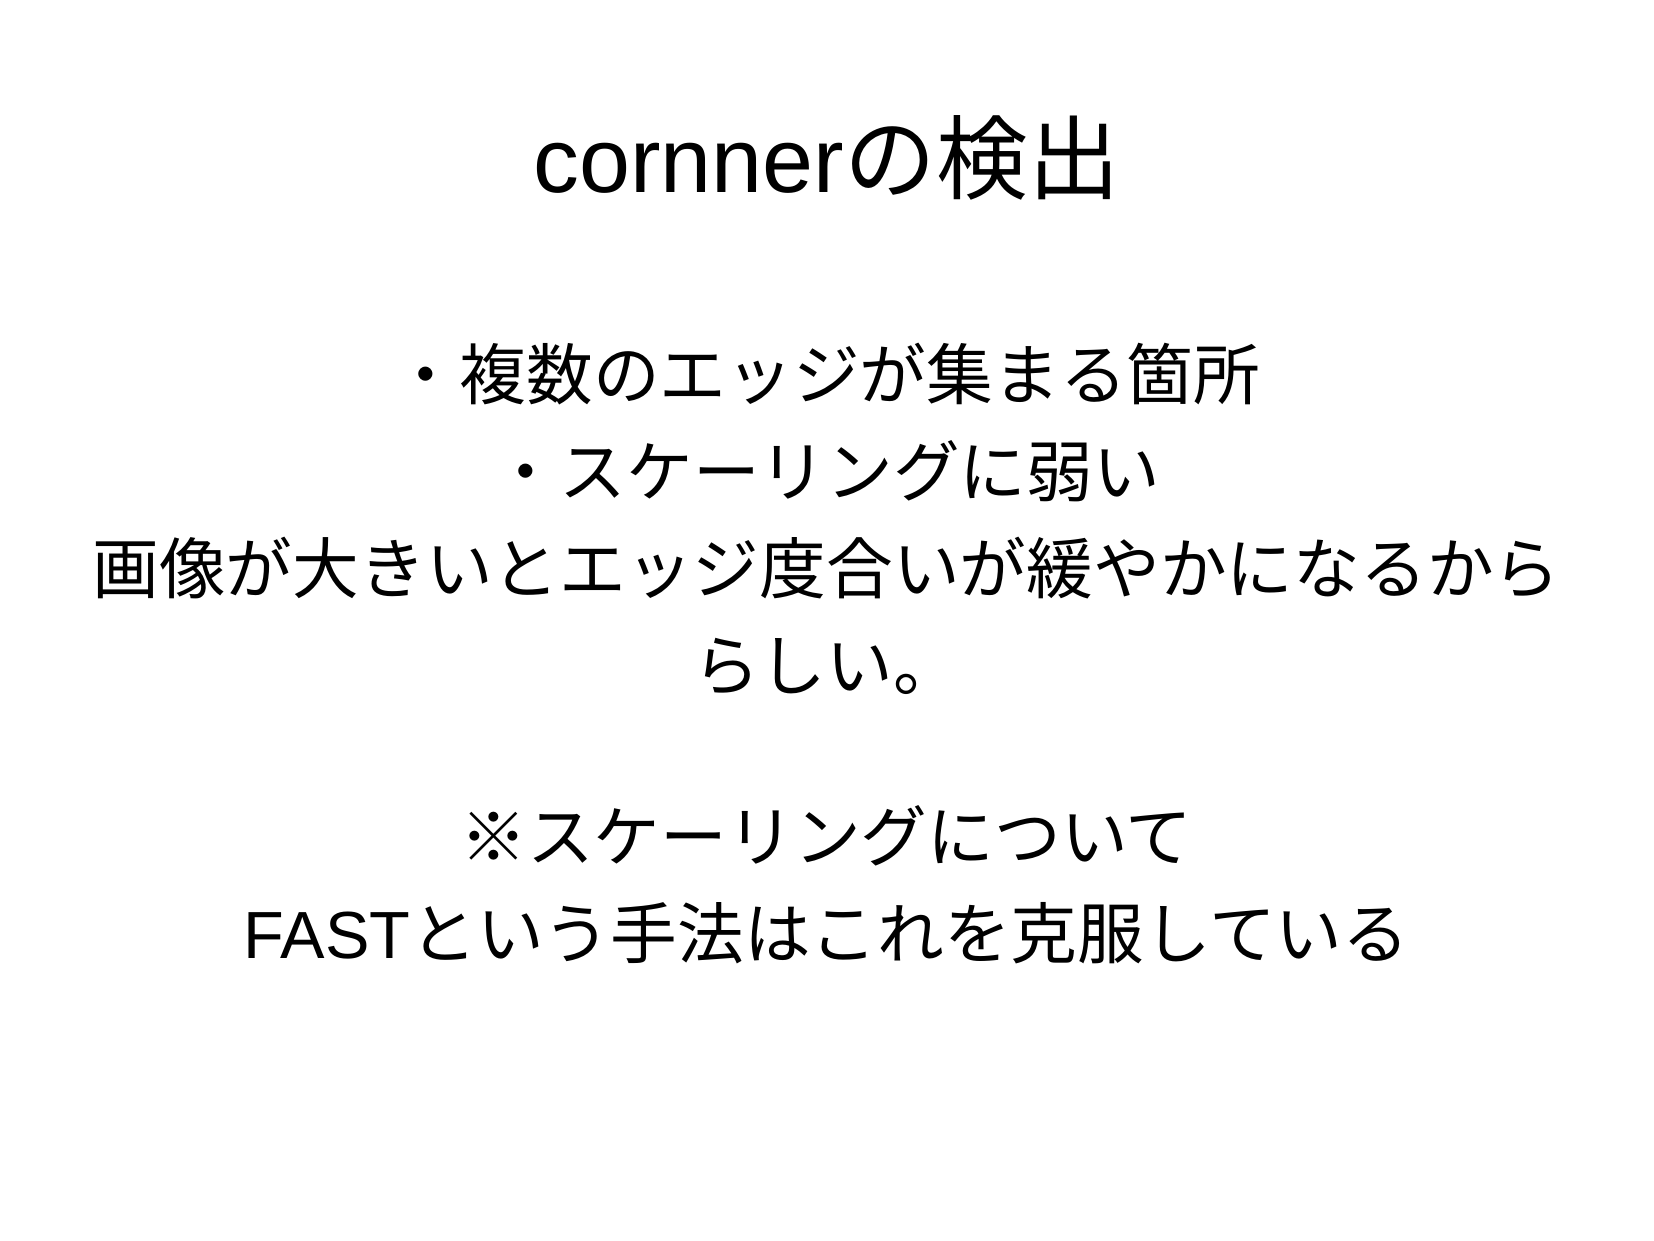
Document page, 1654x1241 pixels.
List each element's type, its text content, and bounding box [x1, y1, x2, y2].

subtitle ・複数のエッジが集まる箇所 ・スケーリングに弱い 画像が大きいとエッジ度合いが緩やかになるから らしい。 ※スケーリングについて FASTという手法はこれを克服している [82, 290, 1571, 1010]
title cornnerの検出 [82, 49, 1571, 257]
